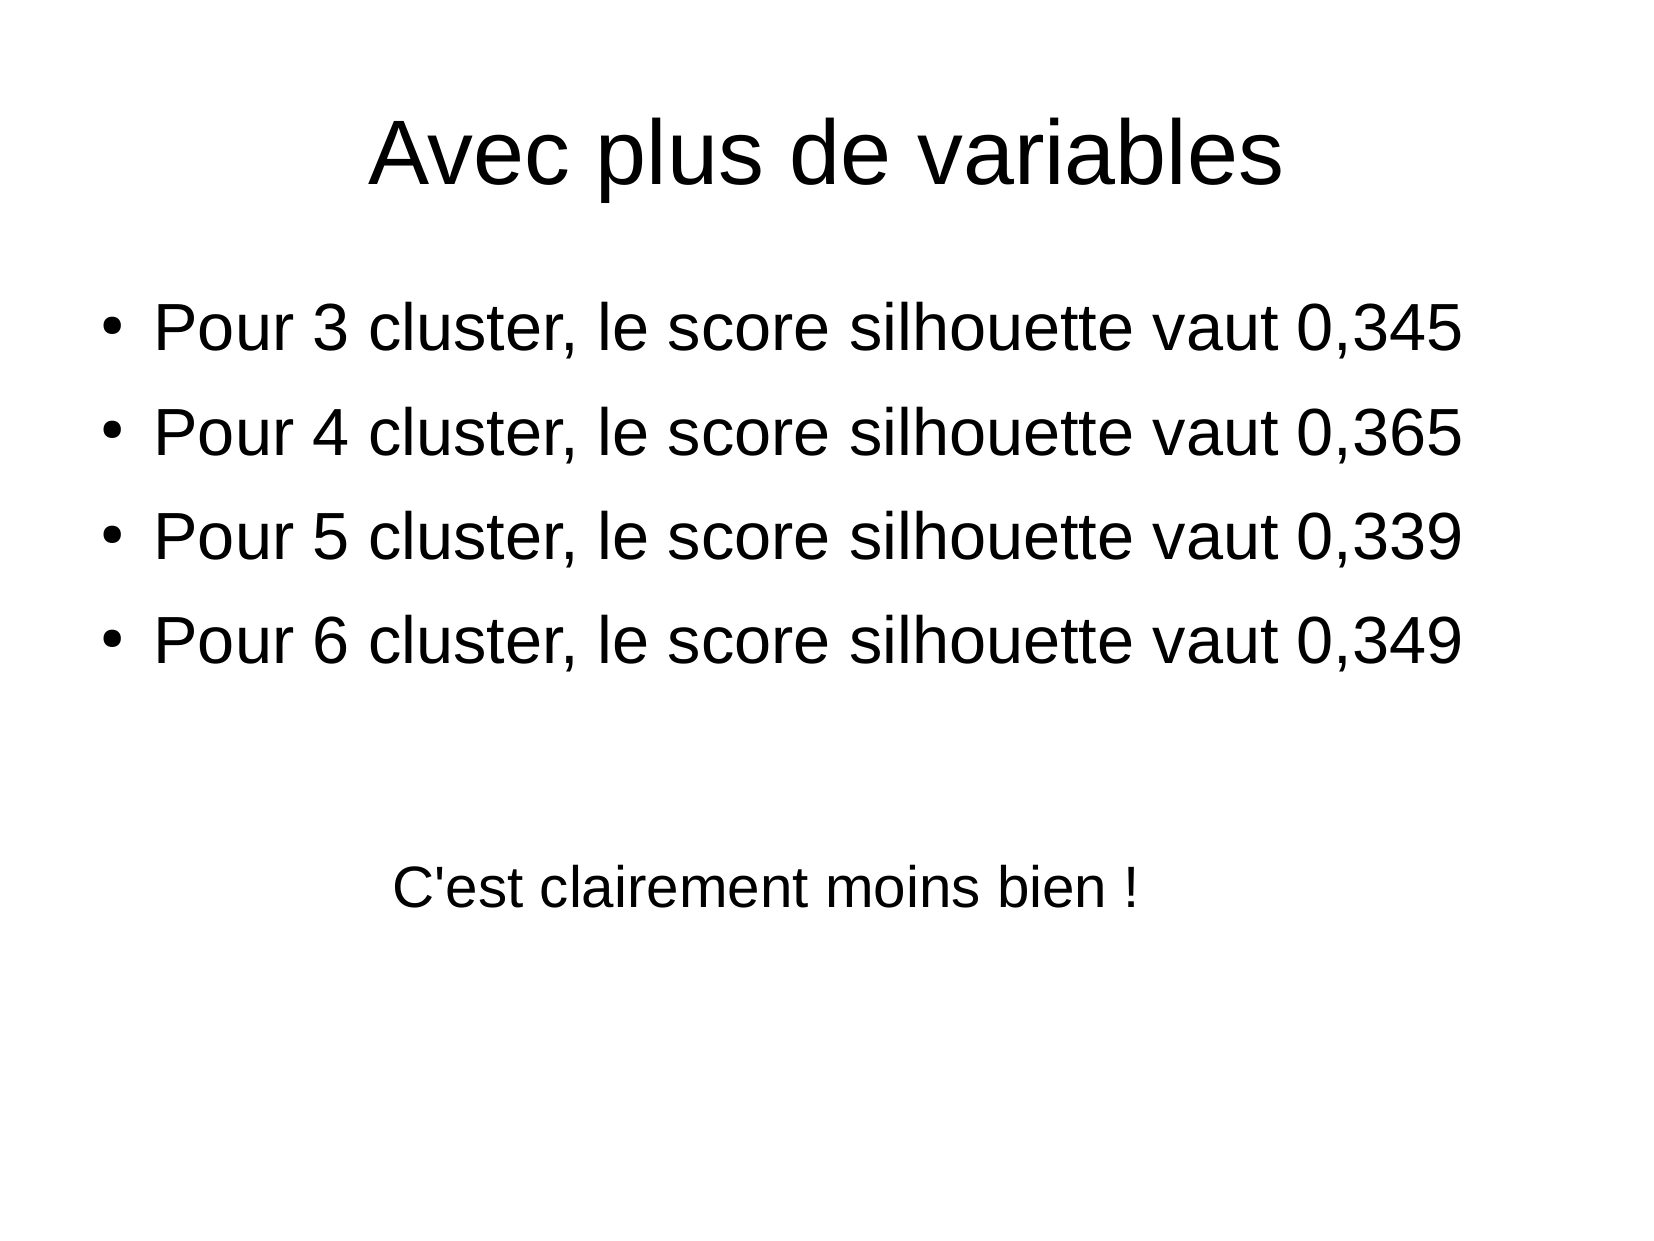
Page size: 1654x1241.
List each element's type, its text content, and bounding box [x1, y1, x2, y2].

list Pour 3 cluster, le score silhouette vaut 0,345 Pour 4 cluster, le score silhouette vaut 0,365 Pour 5 cluster, le score silhouette vaut 0,339 Pour 6 cluster, le score silhouette vaut 0,349 [82, 290, 1571, 1109]
title Avec plus de variables [82, 49, 1571, 257]
text_box C'est clairement moins bien ! [377, 847, 1288, 993]
